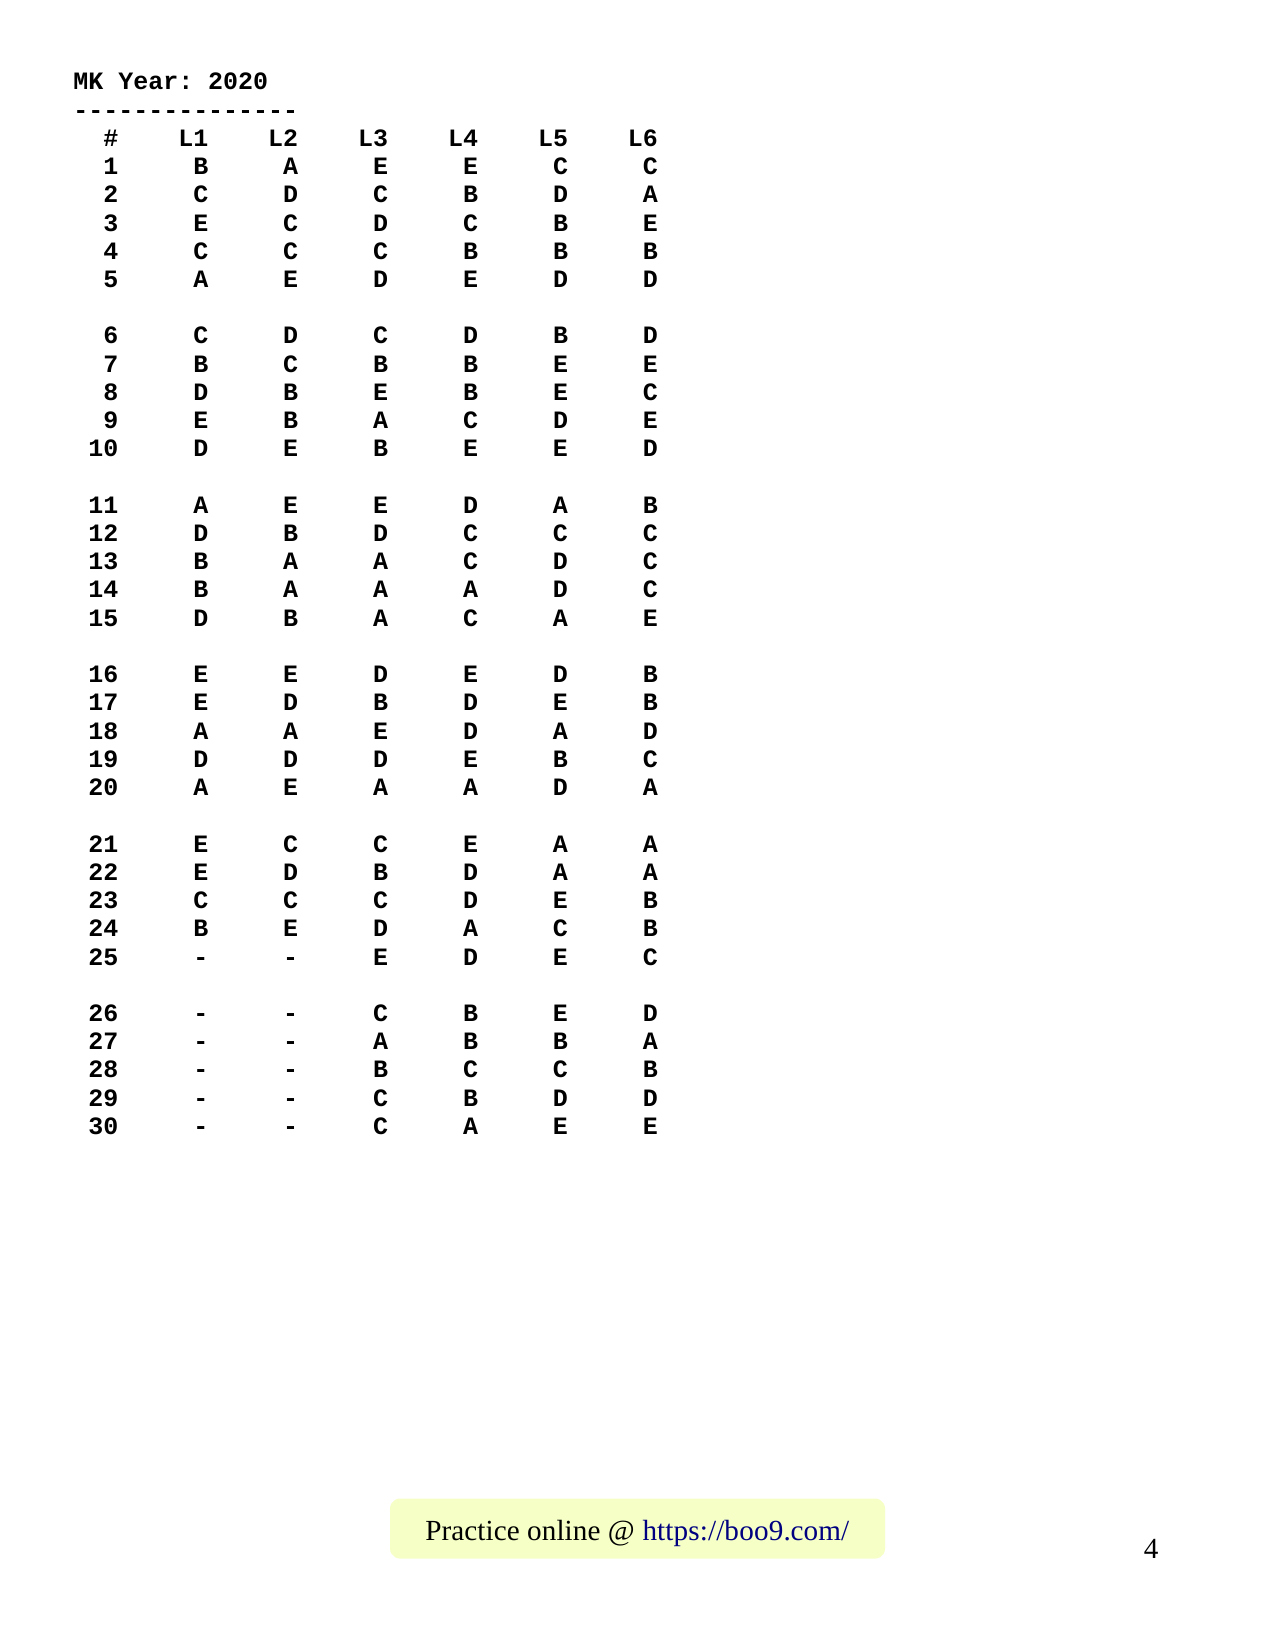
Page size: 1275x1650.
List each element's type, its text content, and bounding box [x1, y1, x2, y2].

text_box MK Year: 2020 --------------- # L1 L2 L3 L4 L5 L6 1 B A E E C C 2 C D C B D A 3 E C D C B E 4 C C C B B B 5 A E D E D D 6 C D C D B D 7 B C B B E E 8 D B E B E C 9 E B A C D E 10 D E B E E D 11 A E E D A B 12 D B D C C C 13 B A A C D C 14 B A A A D C 15 D B A C A E 16 E E D E D B 17 E D B D E B 18 A A E D A D 19 D D D E B C 20 A E A A D A 21 E C C E A A 22 E D B D A A 23 C C C D E B 24 B E D A C B 25 - - E D E C 26 - - C B E D 27 - - A B B A 28 - - B C C B 29 - - C B D D 30 - - C A E E [58, 61, 989, 1150]
